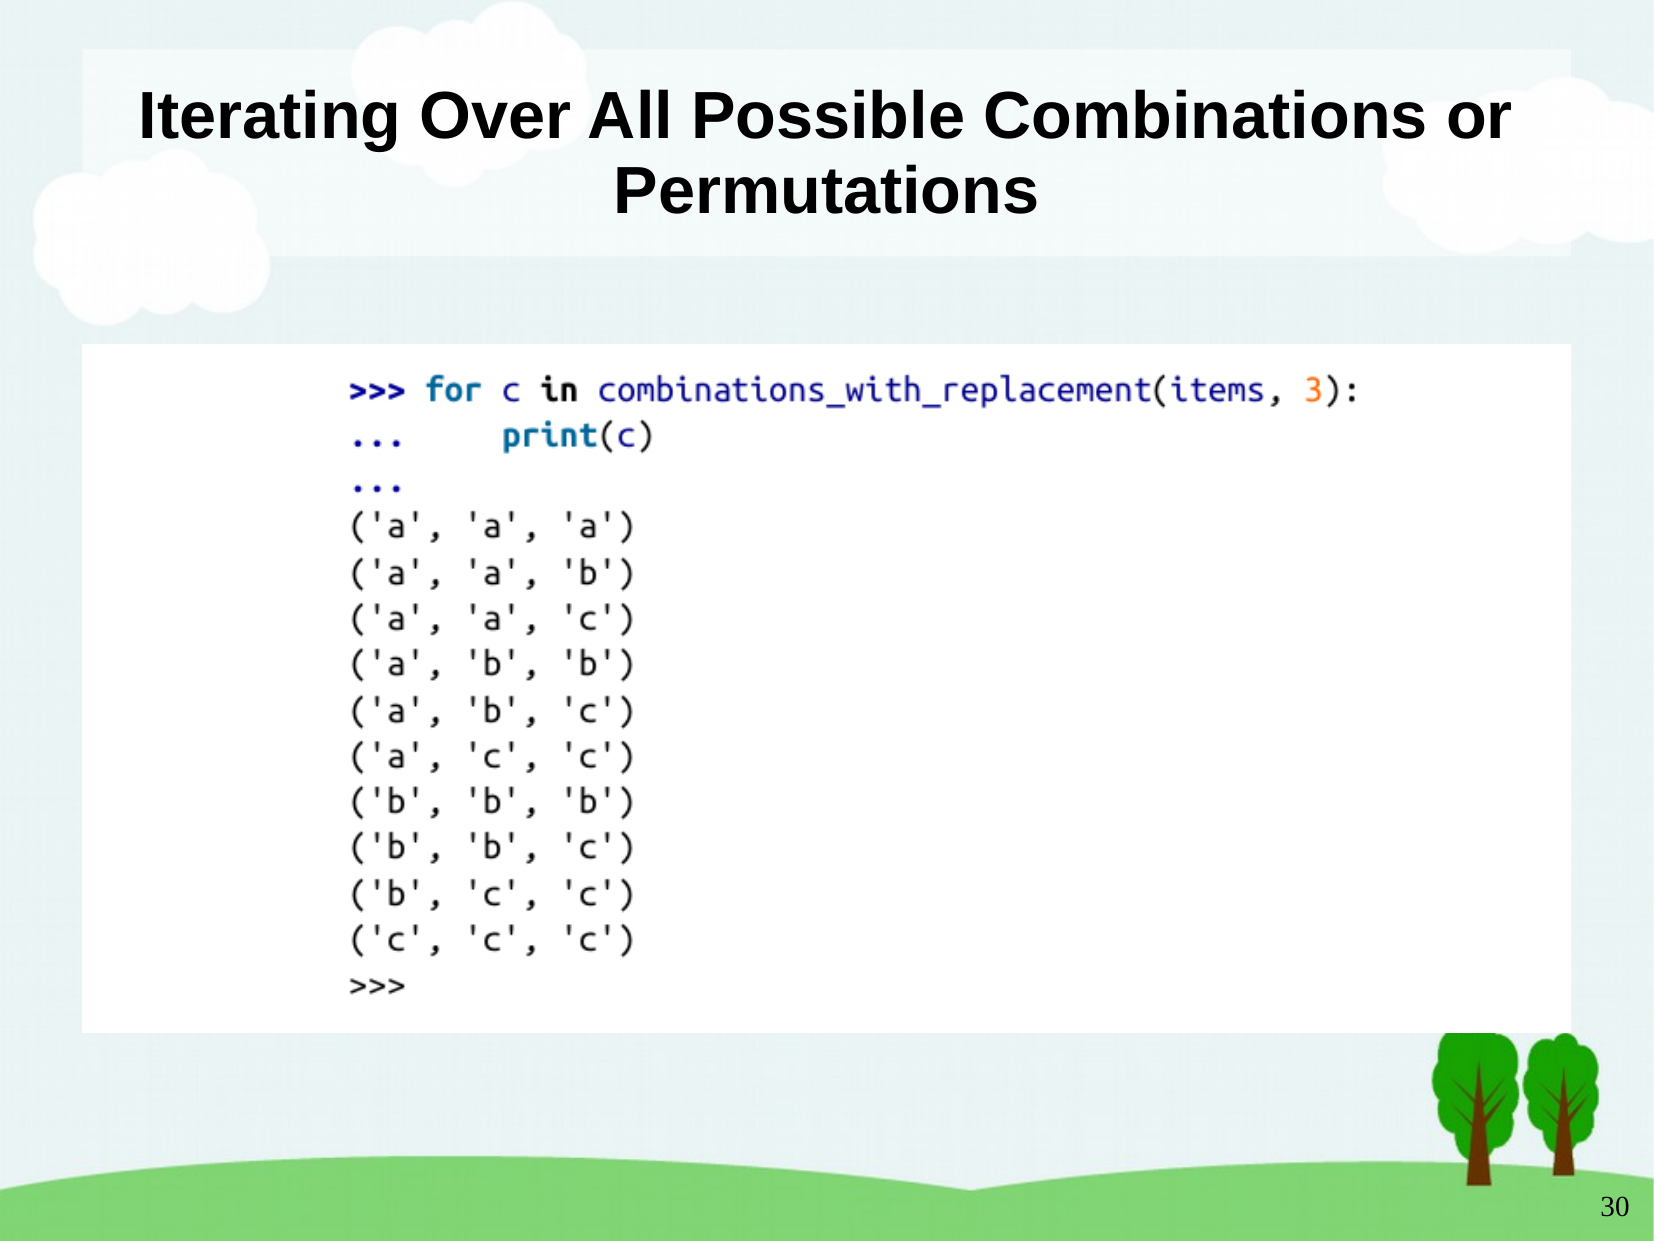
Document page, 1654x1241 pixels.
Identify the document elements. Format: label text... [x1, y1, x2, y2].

title Iterating Over All Possible Combinations or Permutations [82, 49, 1571, 257]
picture [0, 0, 1654, 1241]
